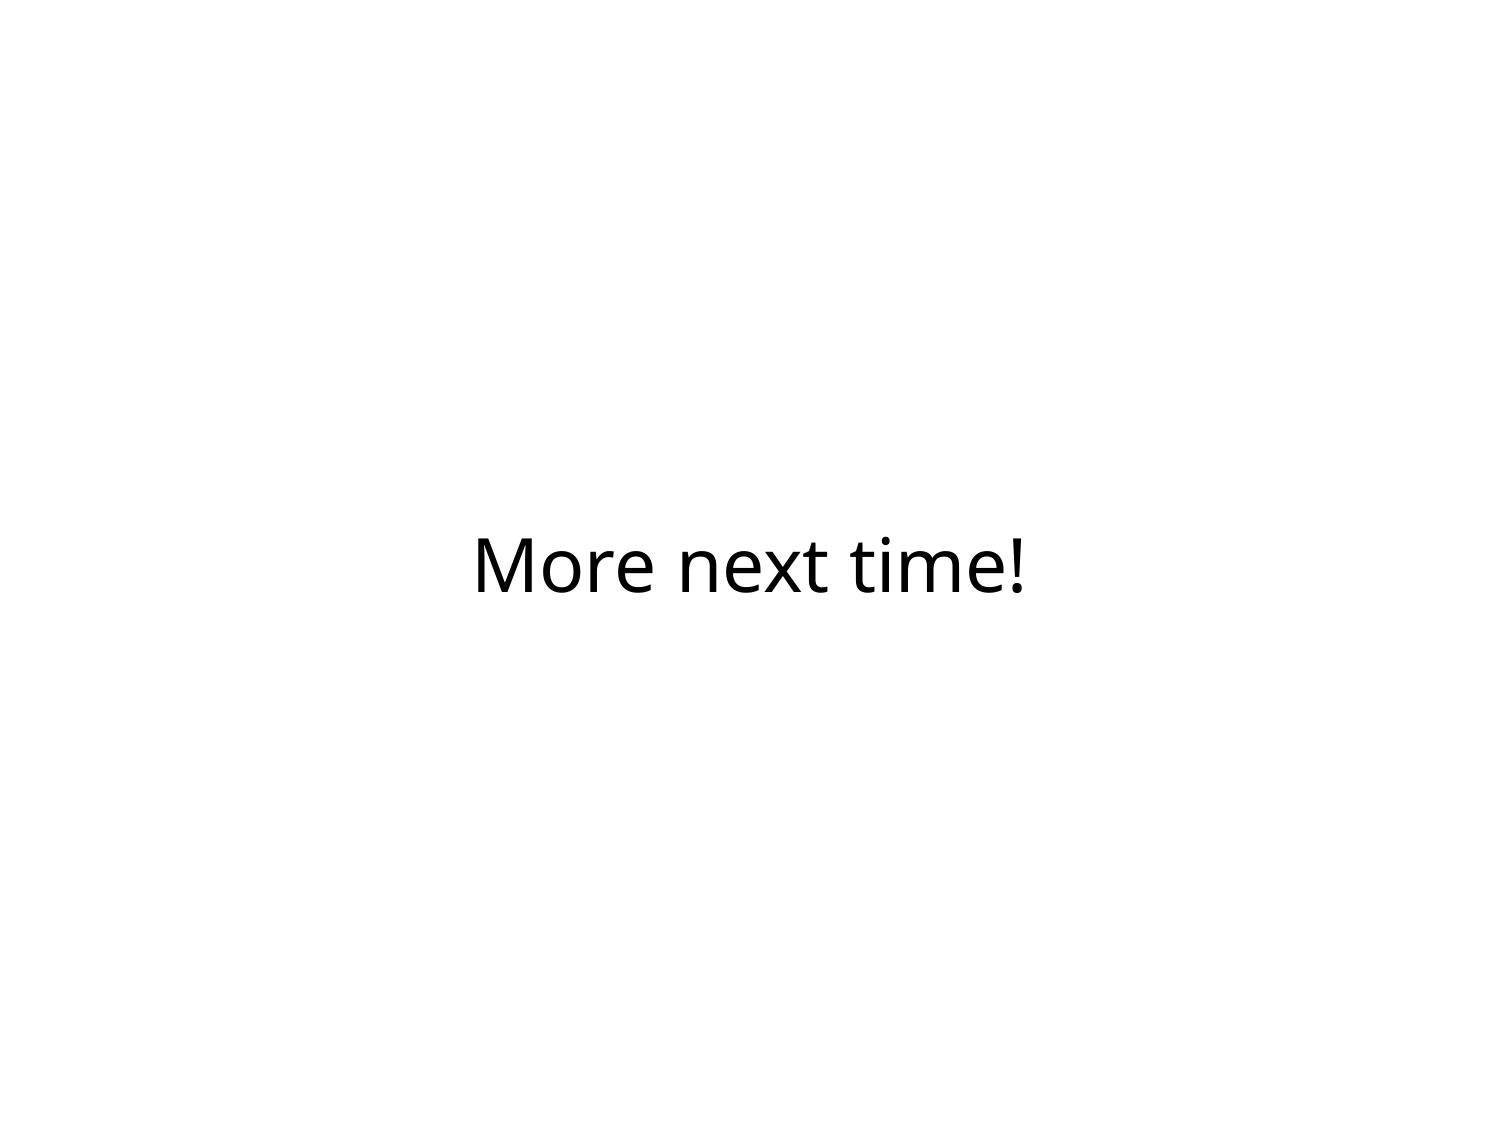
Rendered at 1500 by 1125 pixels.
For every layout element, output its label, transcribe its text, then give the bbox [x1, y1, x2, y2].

title More next time! [51, 470, 1449, 655]
